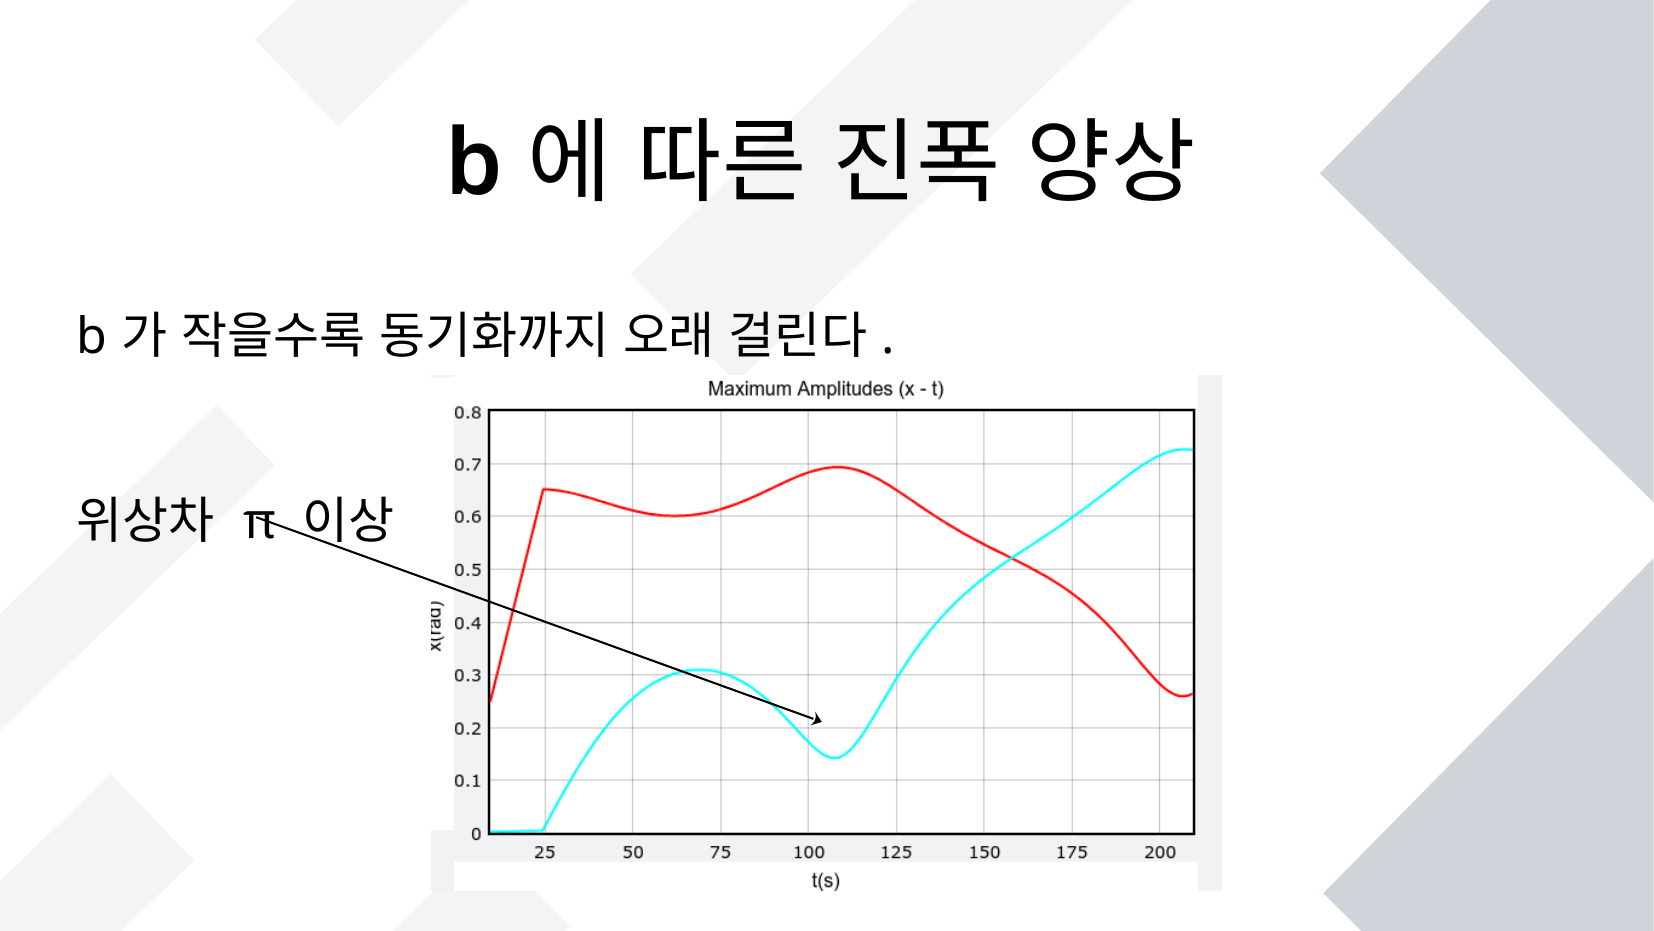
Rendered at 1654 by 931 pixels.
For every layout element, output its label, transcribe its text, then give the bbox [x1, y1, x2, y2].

picture [431, 375, 1222, 891]
list b가 작을수록 동기화까지 오래 걸린다. 위상차 π 이상 [76, 295, 1565, 835]
title b에 따른 진폭 양상 [76, 76, 1565, 233]
